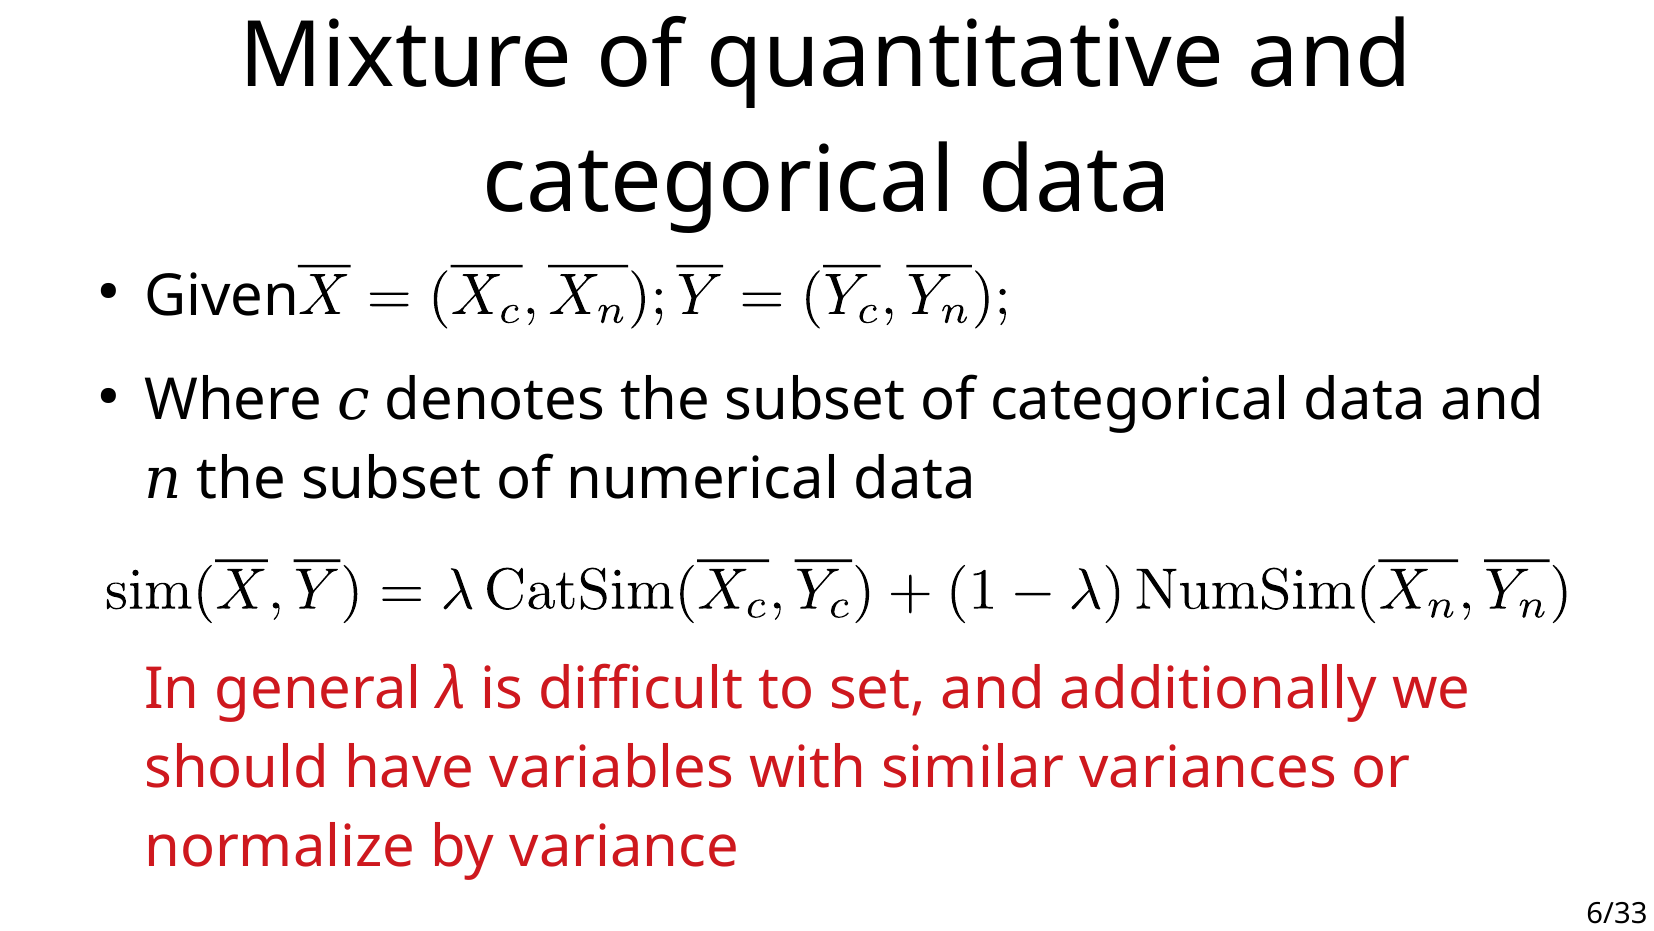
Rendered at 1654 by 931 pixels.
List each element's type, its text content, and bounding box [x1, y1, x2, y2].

text_box [297, 264, 1011, 329]
text_box [105, 559, 1573, 624]
list Given Where c denotes the subset of categorical data and n the subset of numerical data In general λ is difficult to set, and additionally we should have variables with similar variances or normalize by variance [82, 253, 1571, 886]
title Mixture of quantitative and categorical data [82, 0, 1571, 243]
